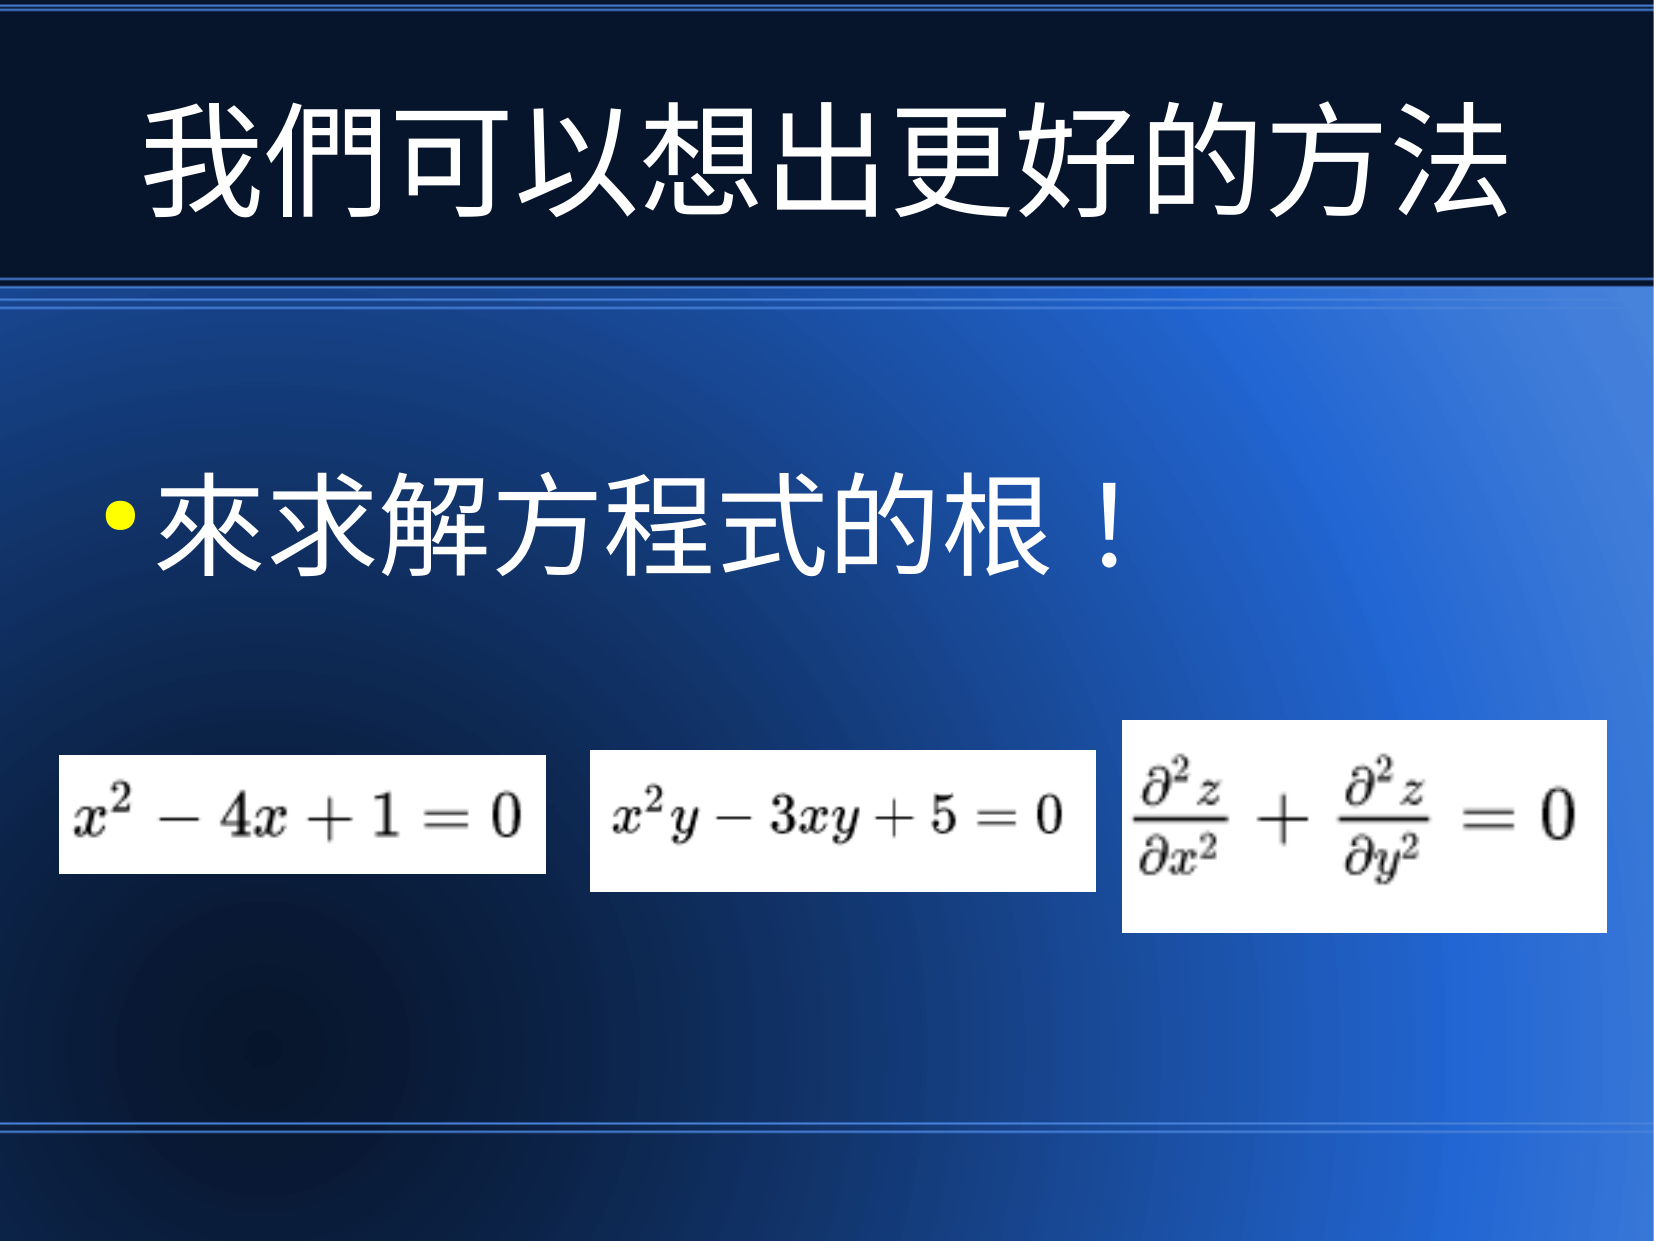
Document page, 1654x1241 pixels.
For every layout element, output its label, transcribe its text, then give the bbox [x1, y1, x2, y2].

list 來求解方程式的根！ [82, 355, 1571, 1241]
picture [590, 750, 1096, 892]
title 我們可以想出更好的方法 [82, 49, 1571, 257]
picture [0, 0, 1654, 1241]
